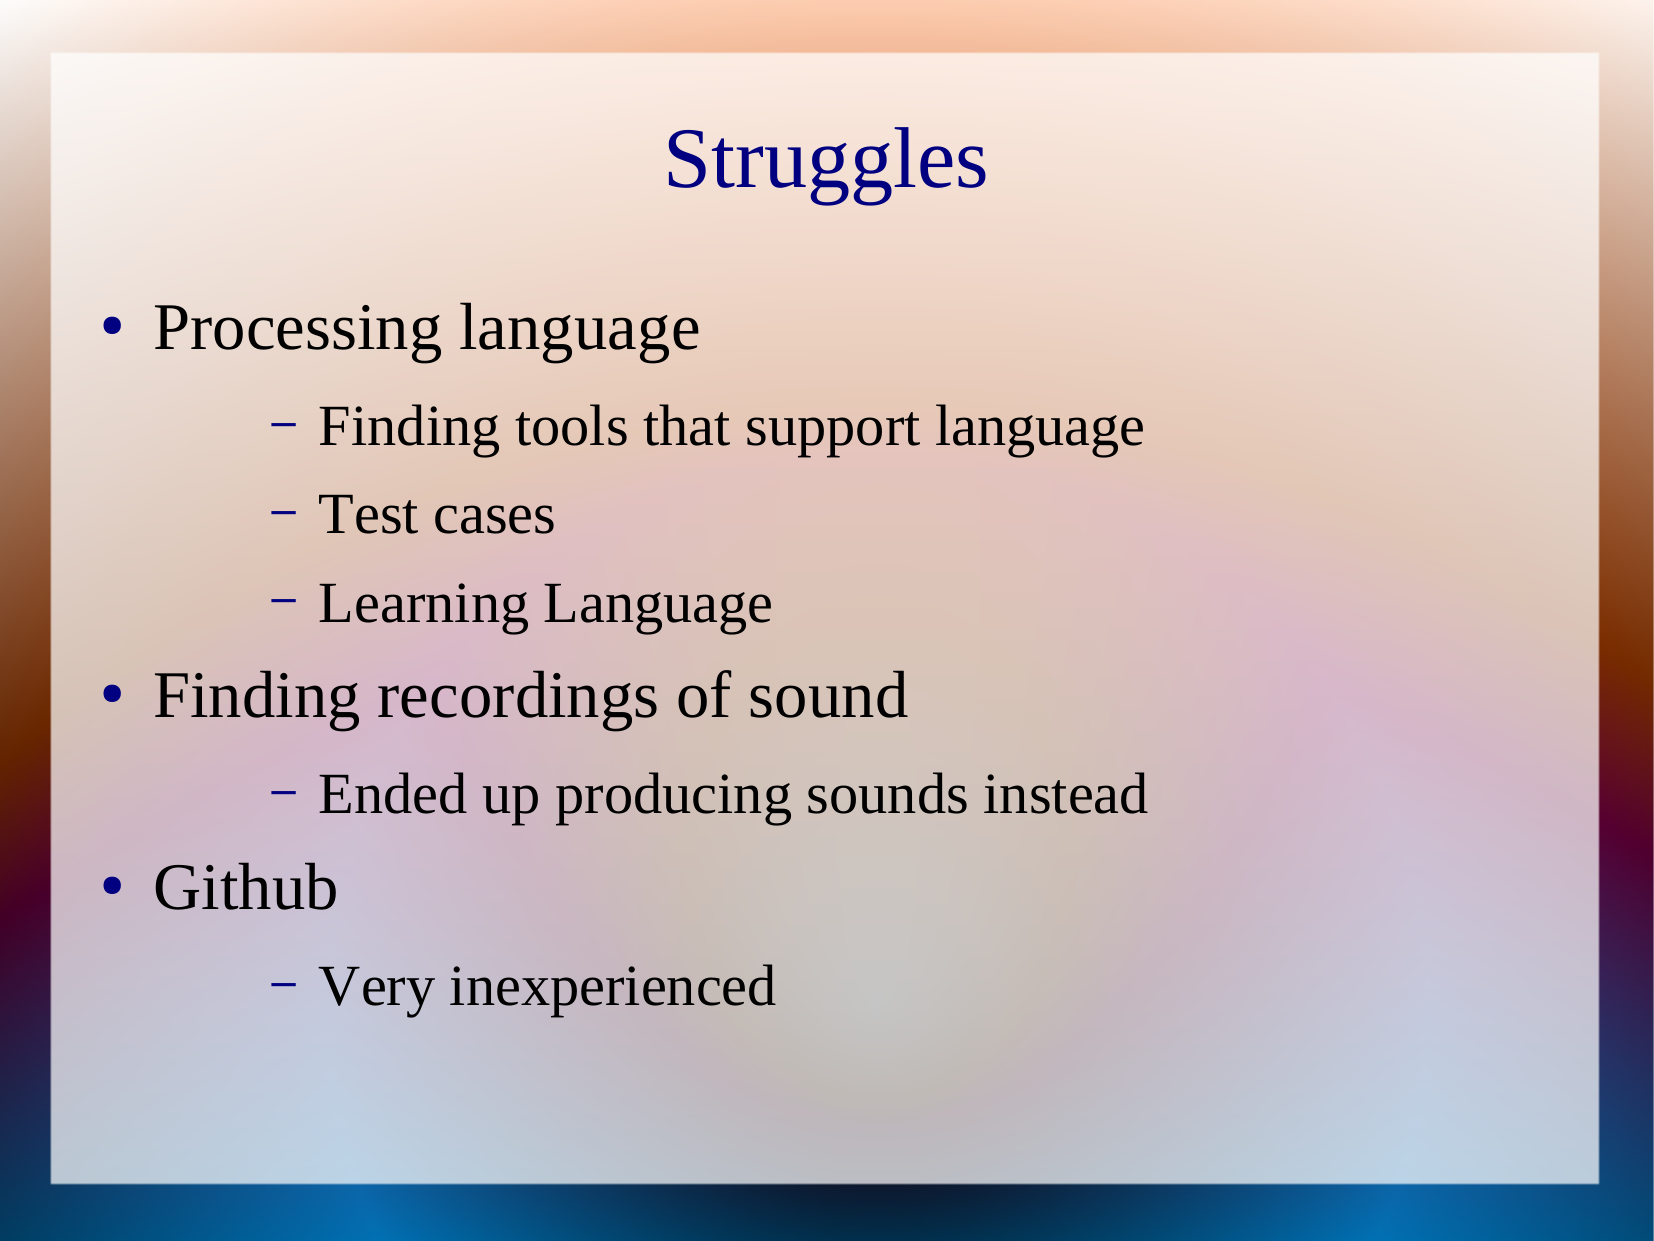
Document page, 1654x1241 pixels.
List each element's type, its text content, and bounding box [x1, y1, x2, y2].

list Processing language Finding tools that support language Test cases Learning Language Finding recordings of sound Ended up producing sounds instead Github Very inexperienced [82, 290, 1571, 1019]
title Struggles [82, 55, 1571, 263]
picture [0, 0, 1654, 1241]
